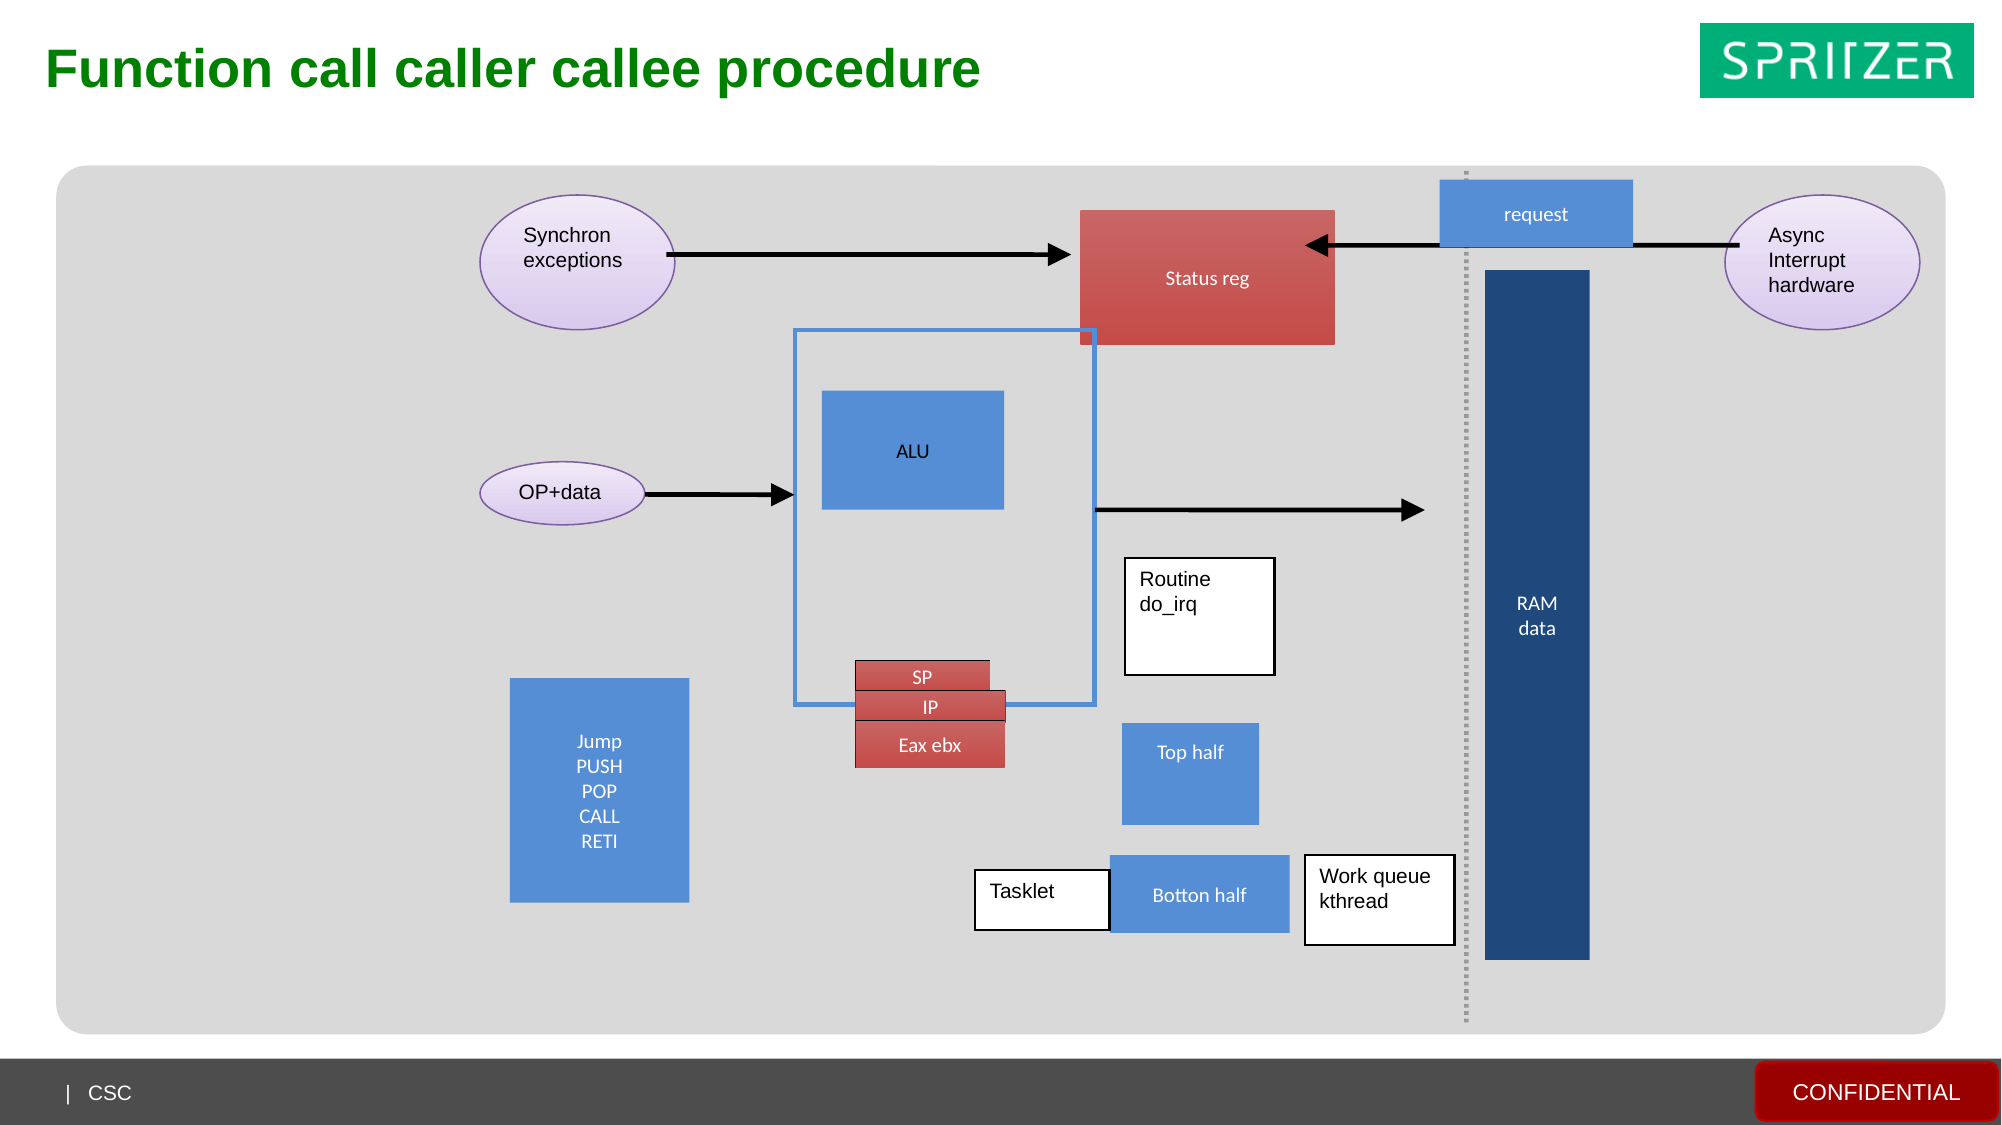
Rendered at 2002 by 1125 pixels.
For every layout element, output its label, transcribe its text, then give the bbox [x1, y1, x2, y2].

text_box Synchron exceptions [480, 195, 675, 330]
text_box Top half [1122, 723, 1260, 825]
text_box Status reg [1080, 210, 1335, 345]
text_box ALU [821, 390, 1005, 510]
text_box Eax ebx [855, 720, 1005, 768]
text_box SP [855, 660, 990, 690]
text_box Botton half [1109, 855, 1290, 933]
text_box Routine do_irq [1124, 558, 1275, 675]
text_box OP+data [479, 461, 645, 525]
picture [1700, 23, 1974, 98]
text_box request [1439, 179, 1634, 247]
text_box Work queue kthread [1304, 855, 1455, 945]
text_box IP [855, 690, 1006, 723]
text_box Function call caller callee procedure [45, 27, 1954, 99]
text_box Tasklet [974, 870, 1110, 930]
text_box Jump PUSH POP CALL RETI [509, 678, 690, 903]
text_box RAM data [1485, 270, 1590, 960]
text_box Async Interrupt hardware [1725, 195, 1920, 330]
